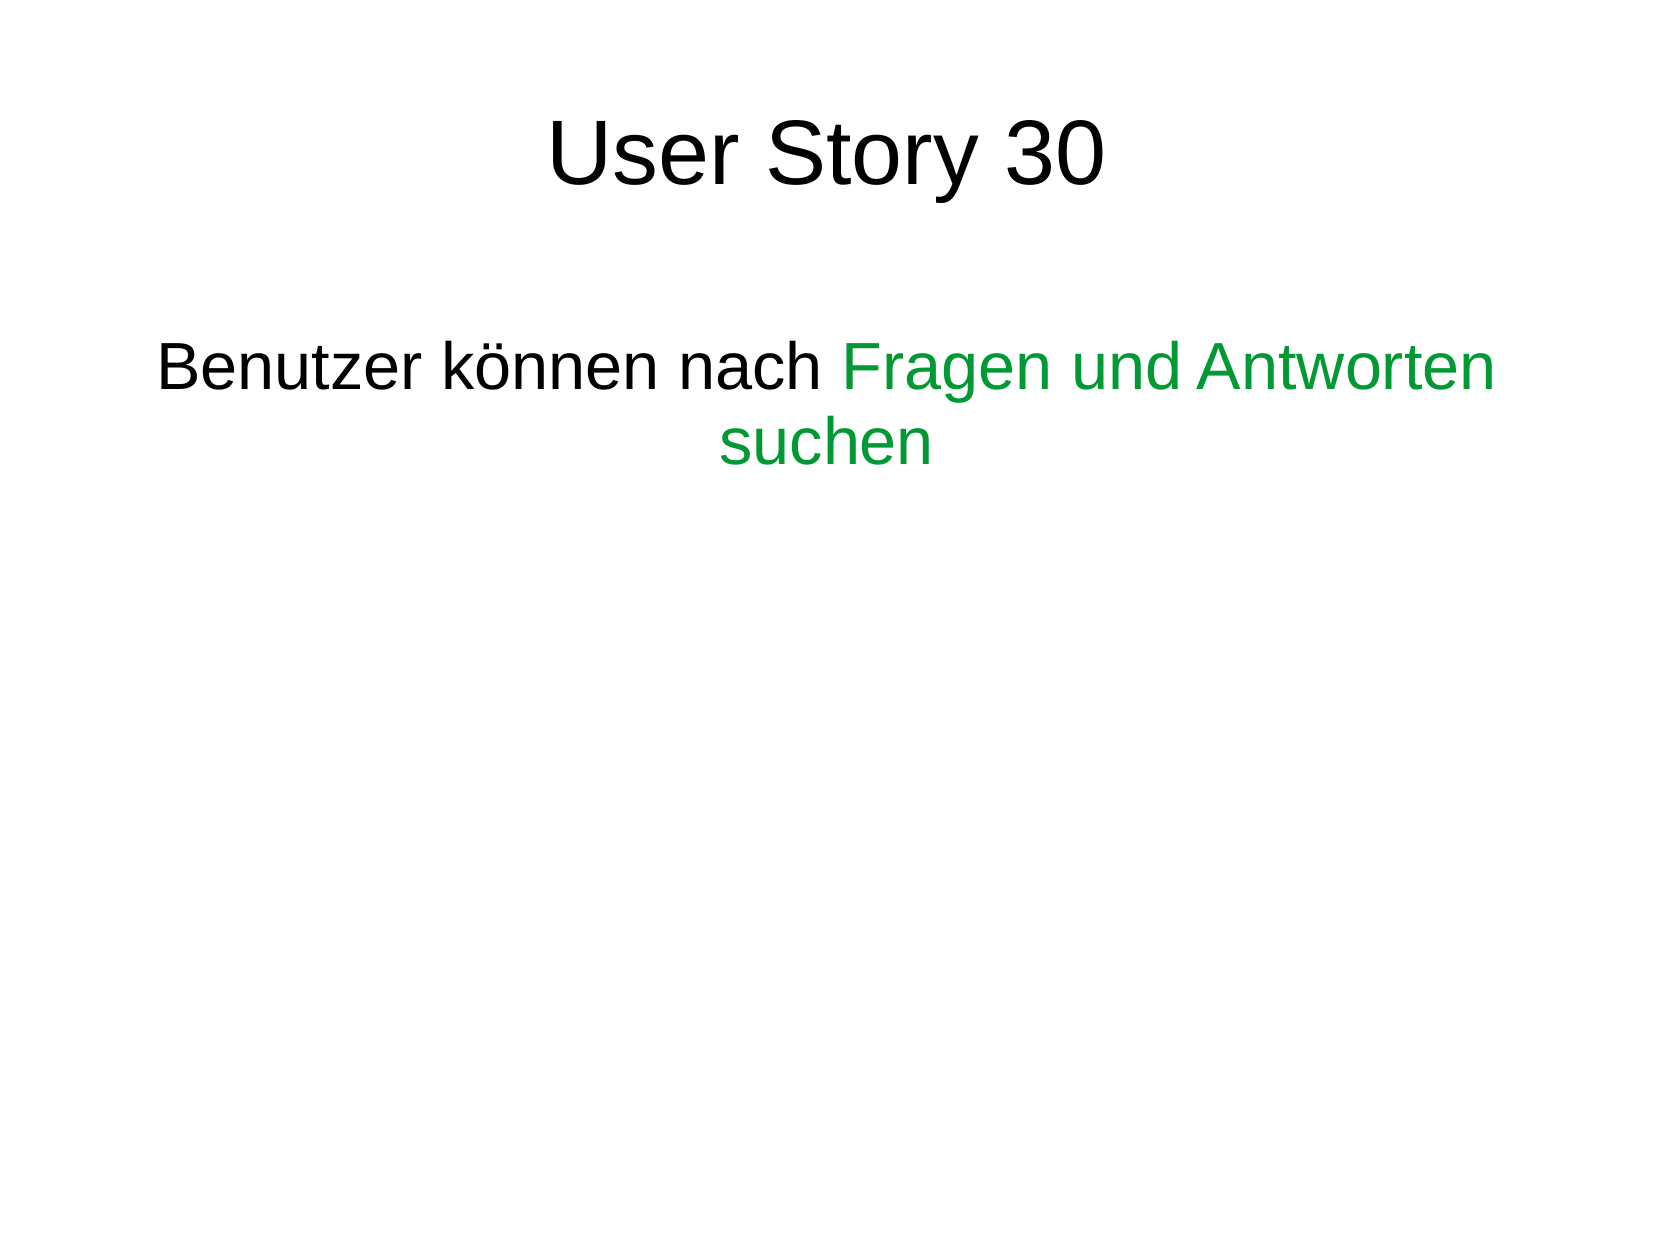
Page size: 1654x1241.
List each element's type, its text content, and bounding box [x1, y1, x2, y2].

title User Story 30 [82, 49, 1571, 236]
subtitle Benutzer können nach Fragen und Antworten suchen [82, 236, 1571, 573]
